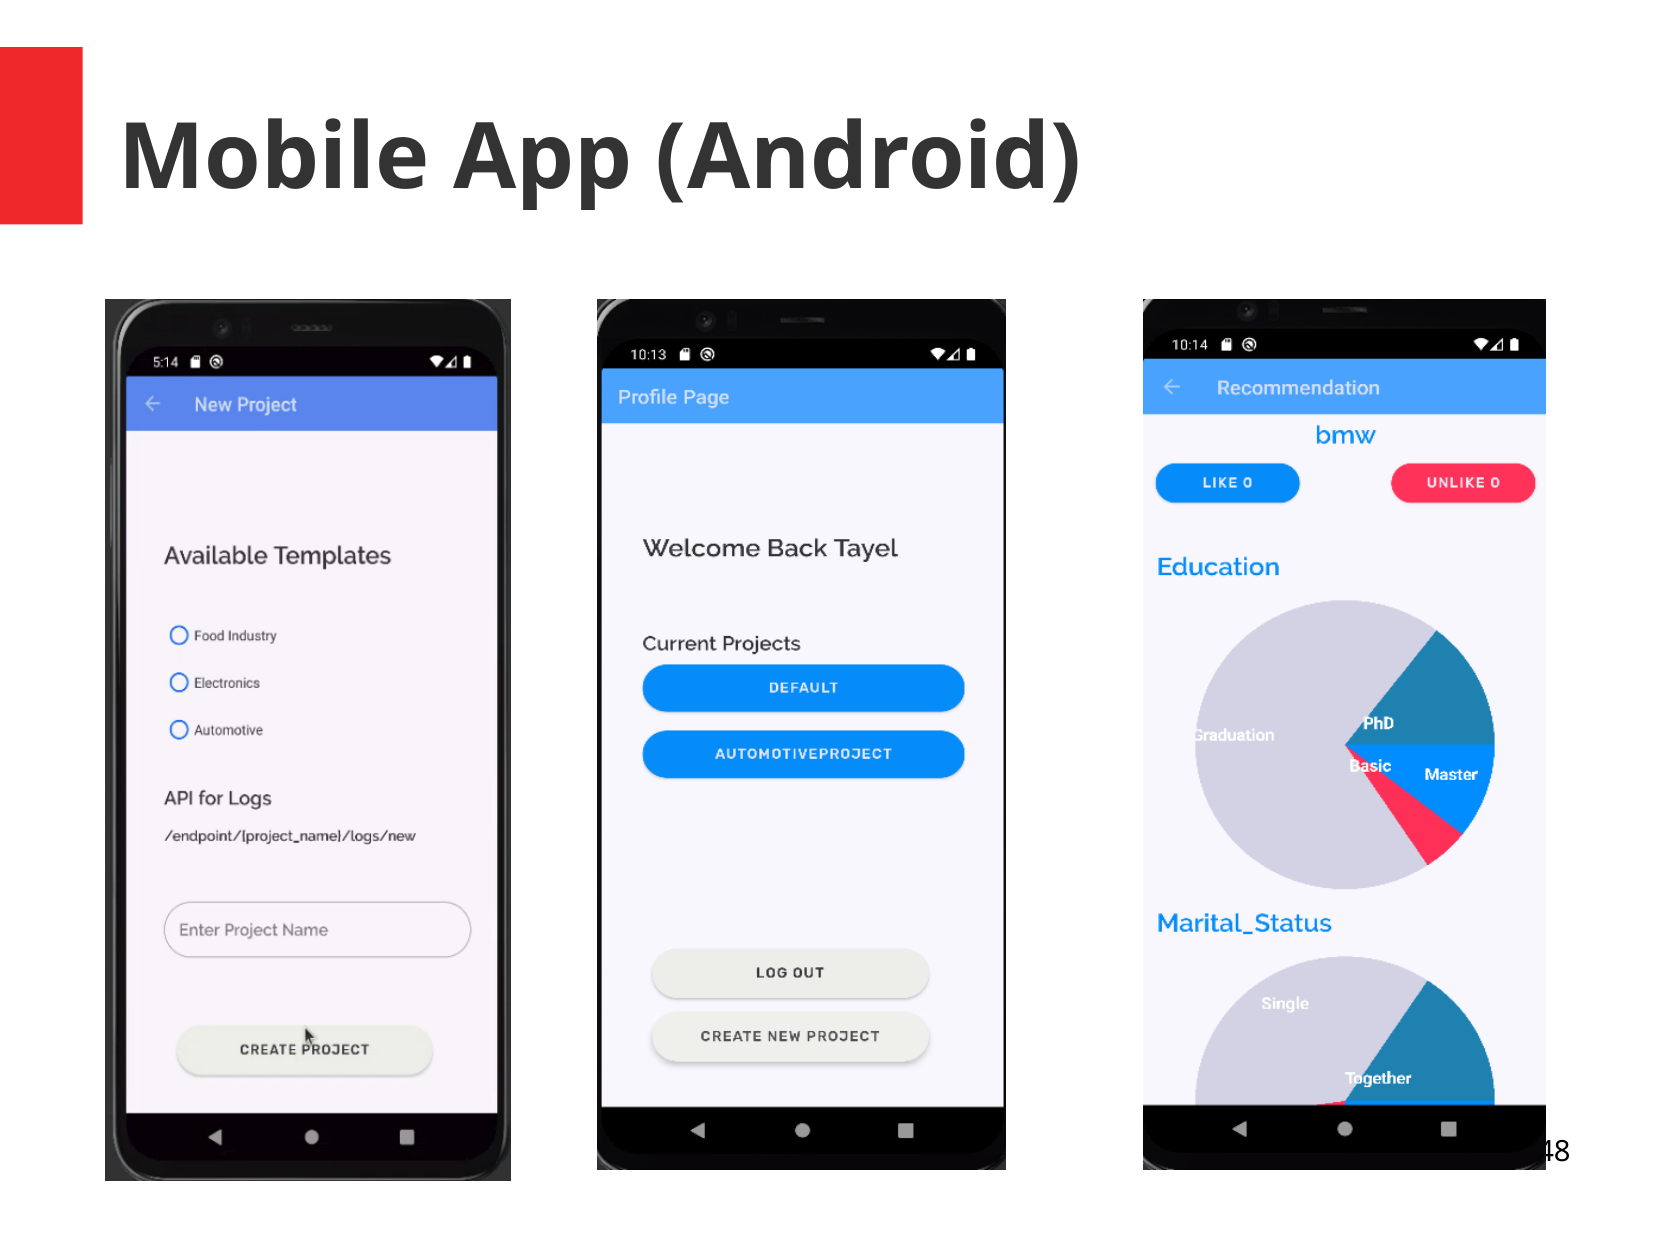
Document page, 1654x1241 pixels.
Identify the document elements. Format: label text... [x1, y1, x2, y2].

title Mobile App (Android) [118, 27, 1636, 278]
picture [105, 299, 511, 1181]
picture [1143, 299, 1546, 1170]
picture [597, 299, 1006, 1171]
